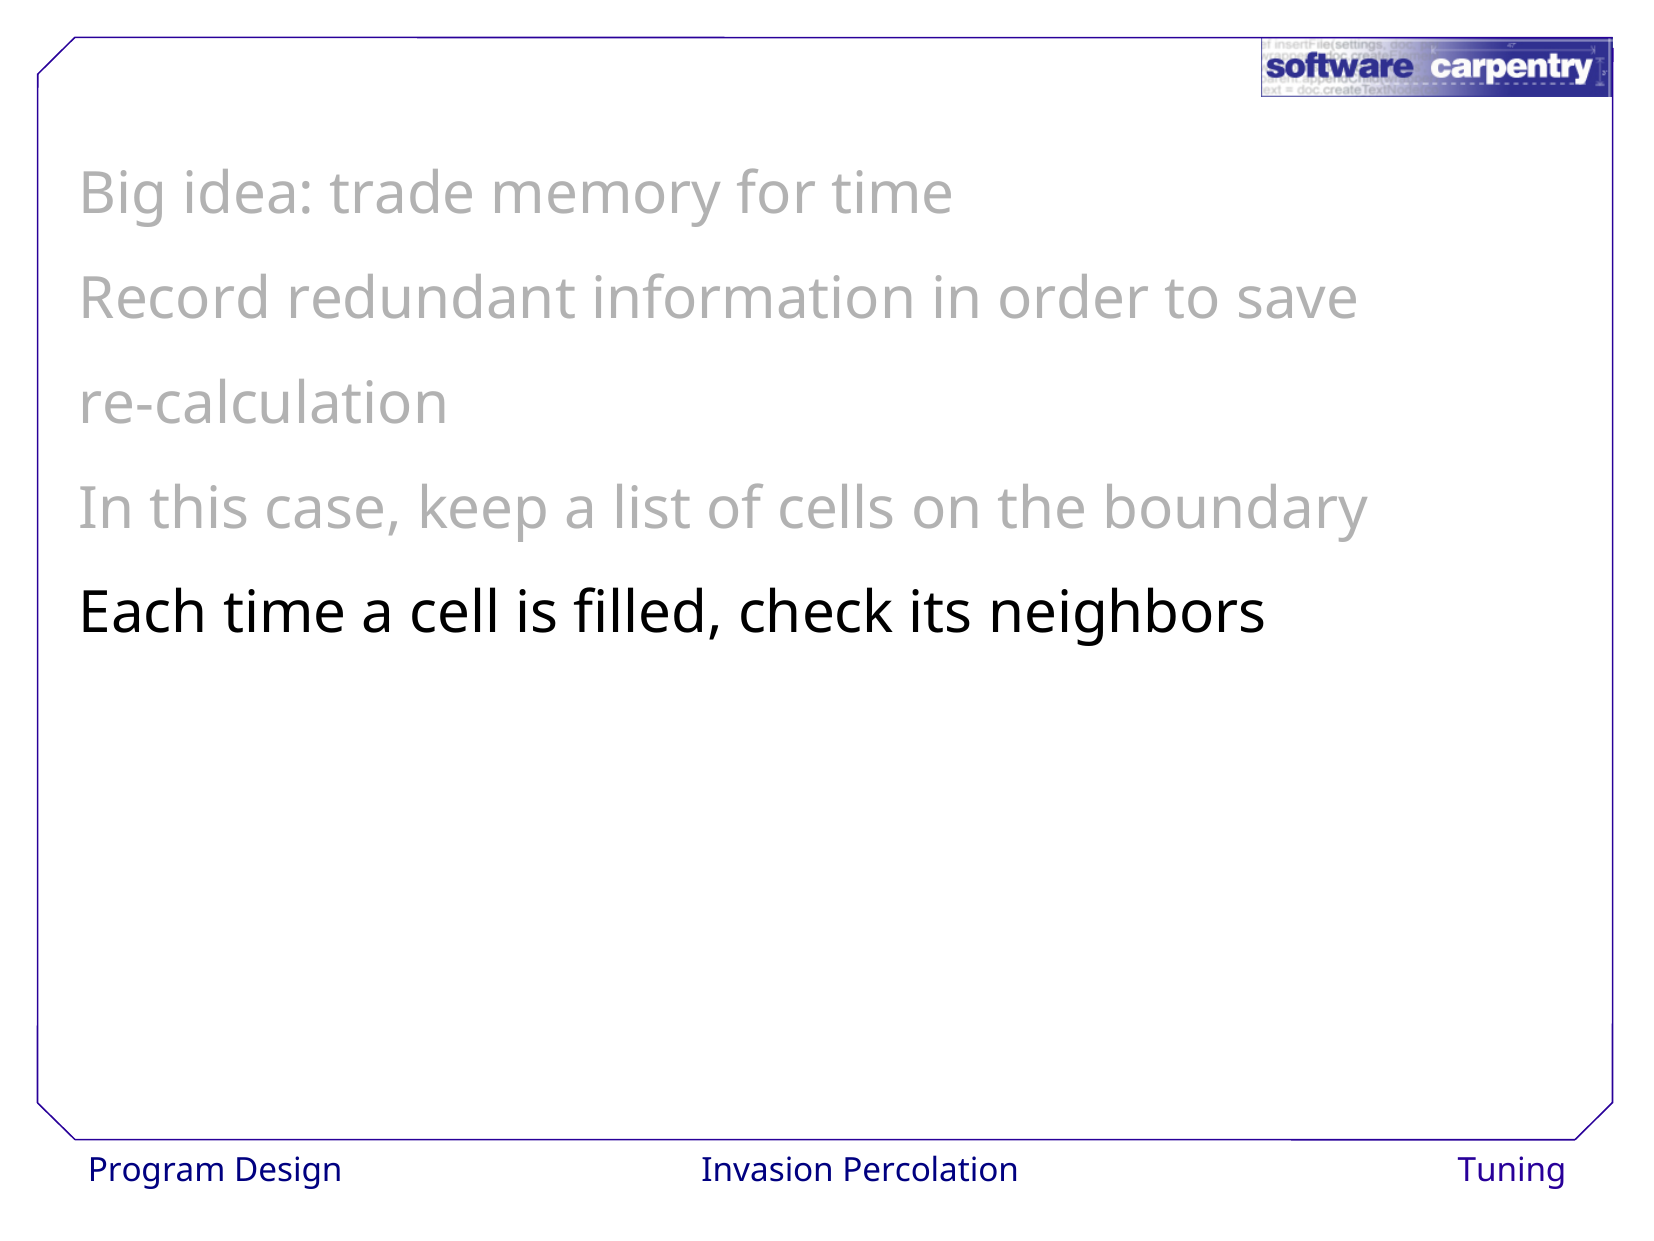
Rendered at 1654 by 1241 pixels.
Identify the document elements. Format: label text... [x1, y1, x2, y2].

text_box Big idea: trade memory for time Record redundant information in order to save re-calculation In this case, keep a list of cells on the boundary Each time a cell is filled, check its neighbors [63, 112, 1534, 653]
picture [1261, 39, 1613, 97]
